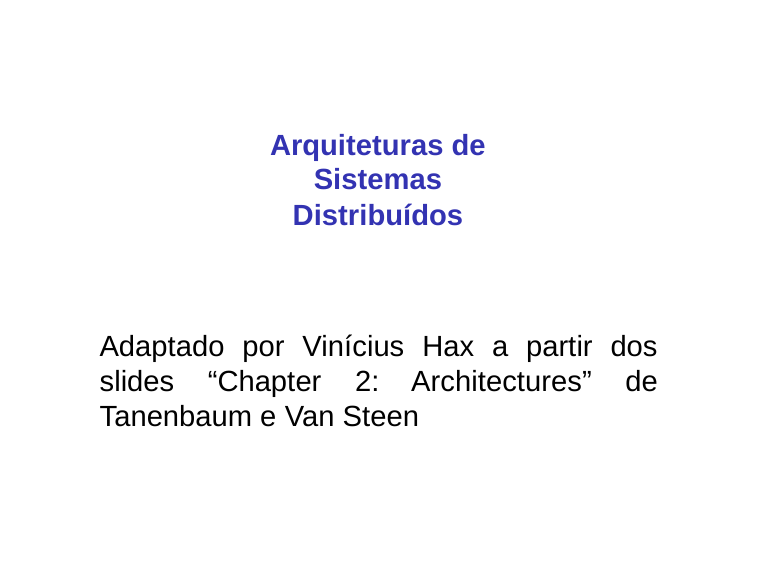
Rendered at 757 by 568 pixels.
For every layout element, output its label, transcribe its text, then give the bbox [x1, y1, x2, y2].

text_box Arquiteturas de Sistemas Distribuídos [231, 102, 525, 231]
text_box Adaptado por Vinícius Hax a partir dos slides “Chapter 2: Architectures” de Tanenbaum e Van Steen [97, 324, 659, 433]
